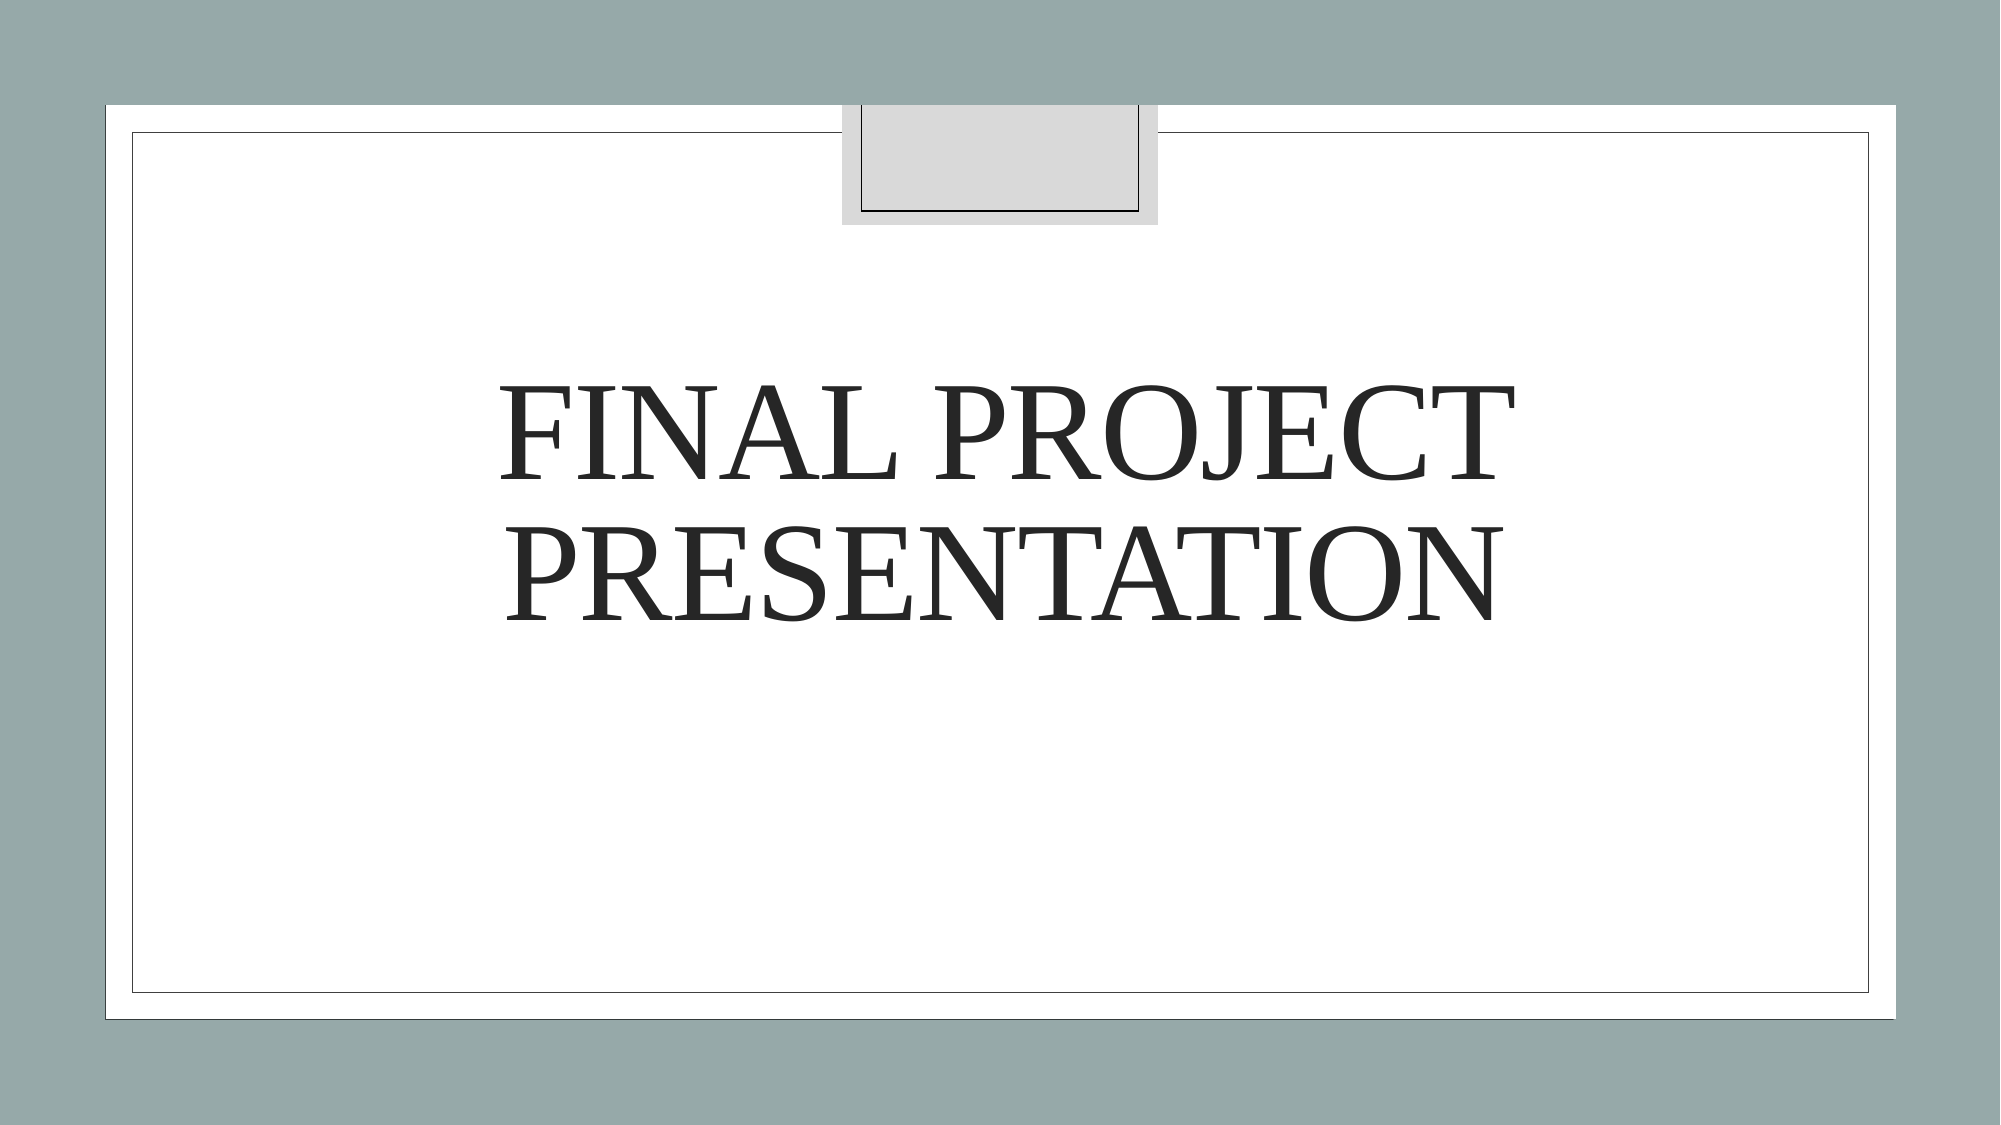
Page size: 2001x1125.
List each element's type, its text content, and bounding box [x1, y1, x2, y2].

text_box [0, 0, 2000, 1125]
title Final project presentation [214, 237, 1796, 779]
